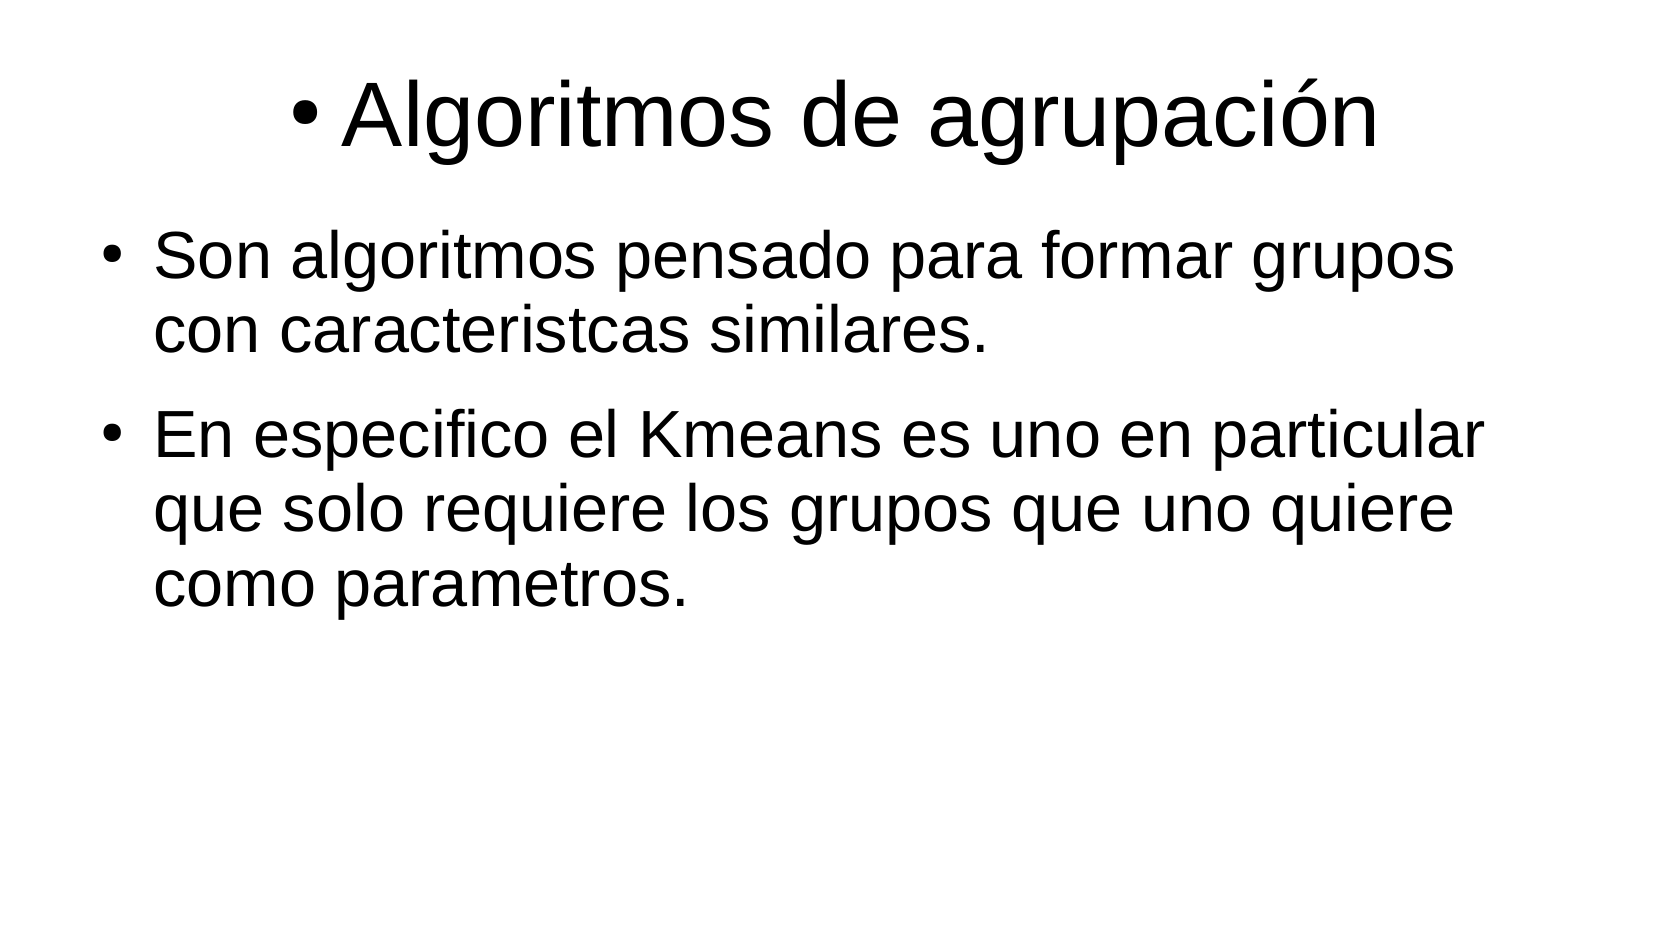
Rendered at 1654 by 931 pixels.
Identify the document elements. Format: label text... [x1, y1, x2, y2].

list Son algoritmos pensado para formar grupos con caracteristcas similares. En especifico el Kmeans es uno en particular que solo requiere los grupos que uno quiere como parametros. [82, 217, 1571, 758]
title Algoritmos de agrupación [82, 37, 1571, 193]
